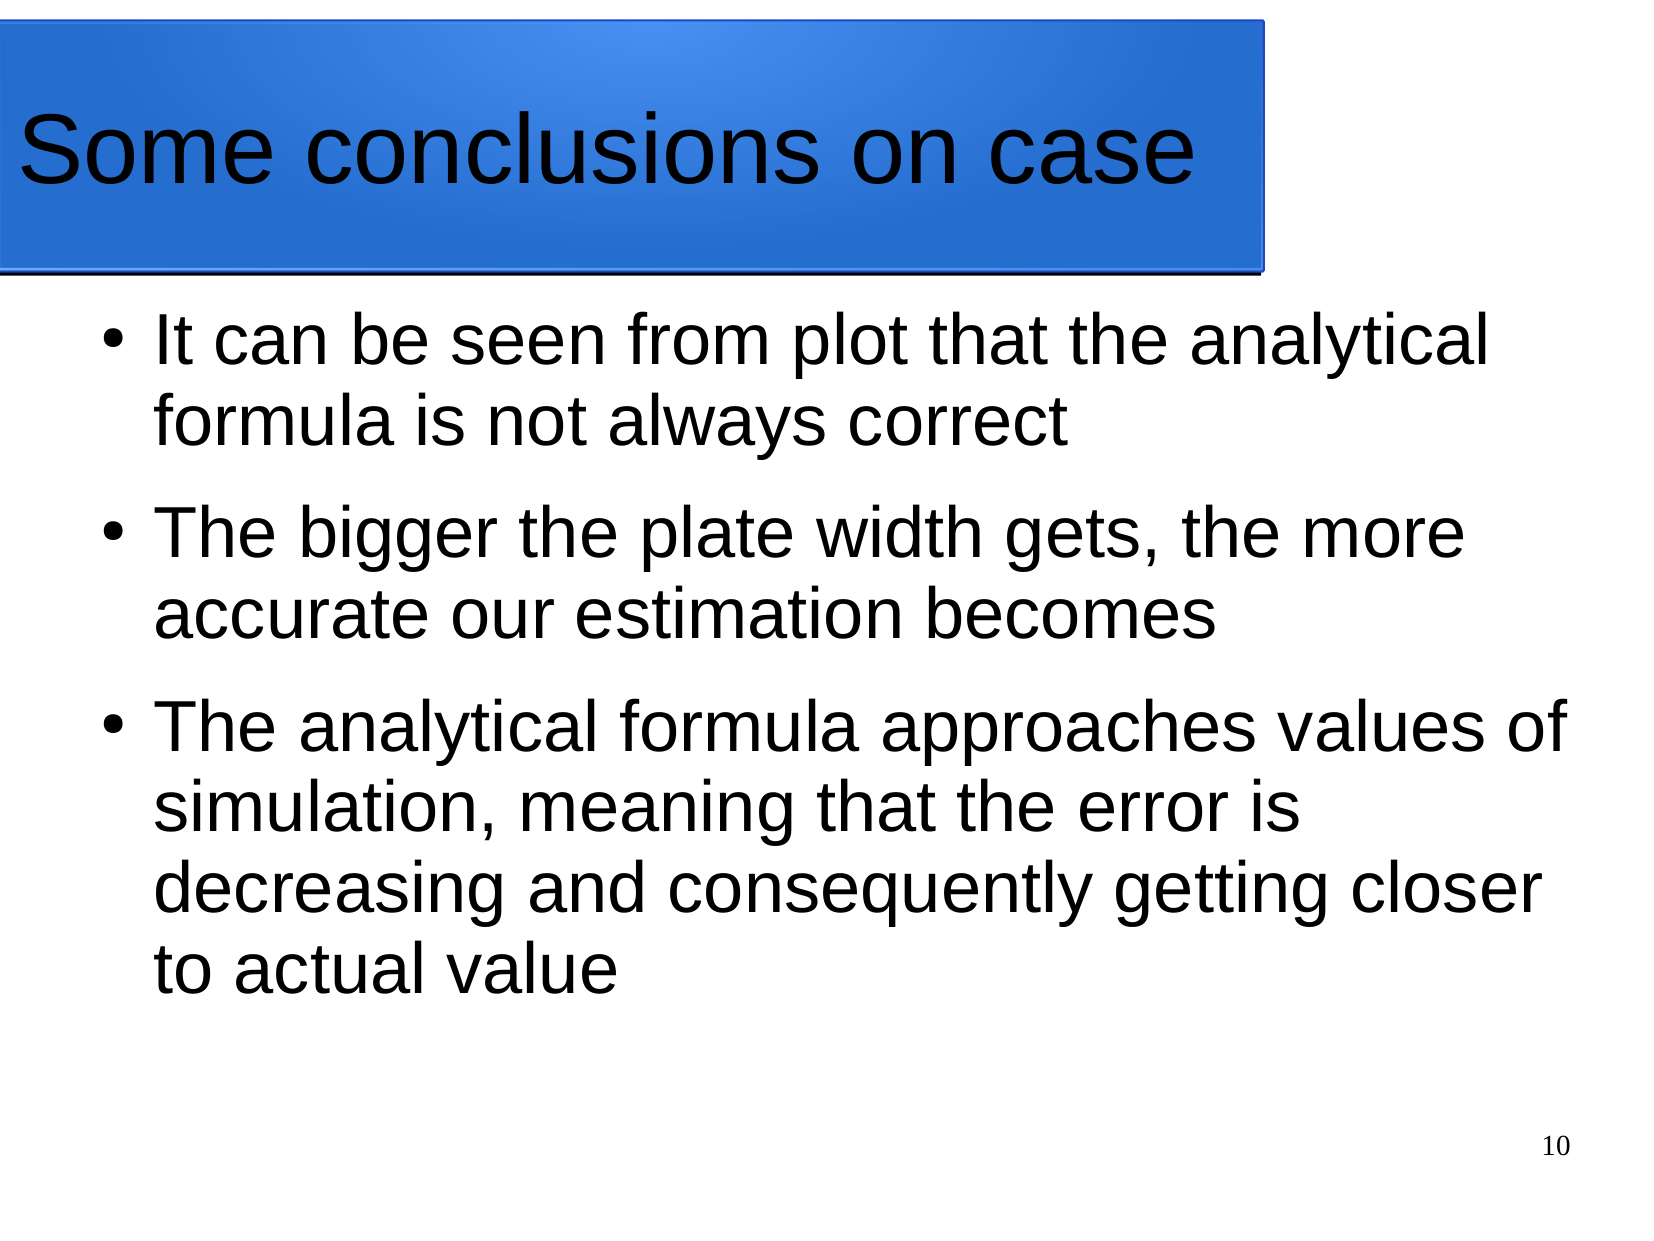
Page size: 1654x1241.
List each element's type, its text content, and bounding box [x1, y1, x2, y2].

list It can be seen from plot that the analytical formula is not always correct The bigger the plate width gets, the more accurate our estimation becomes The analytical formula approaches values of simulation, meaning that the error is decreasing and consequently getting closer to actual value [82, 299, 1571, 1019]
title Some conclusions on case [17, 47, 1252, 252]
